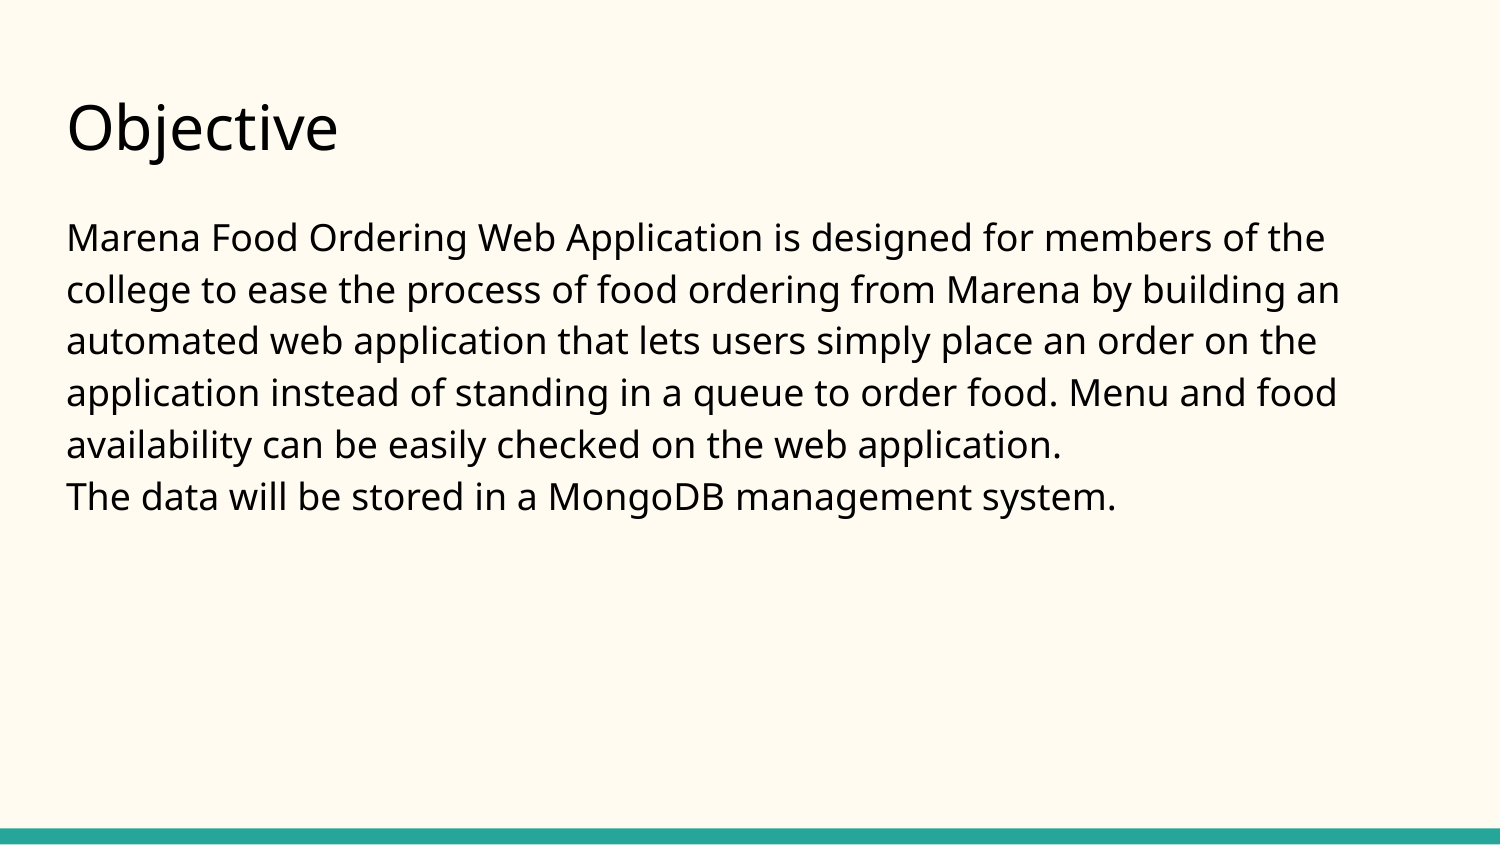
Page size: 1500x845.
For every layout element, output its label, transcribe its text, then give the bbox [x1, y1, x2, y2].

title Objective [51, 73, 1449, 174]
list Marena Food Ordering Web Application is designed for members of the college to ease the process of food ordering from Marena by building an automated web application that lets users simply place an order on the application instead of standing in a queue to order food. Menu and food availability can be easily checked on the web application. The data will be stored in a MongoDB management system. [51, 192, 1449, 751]
